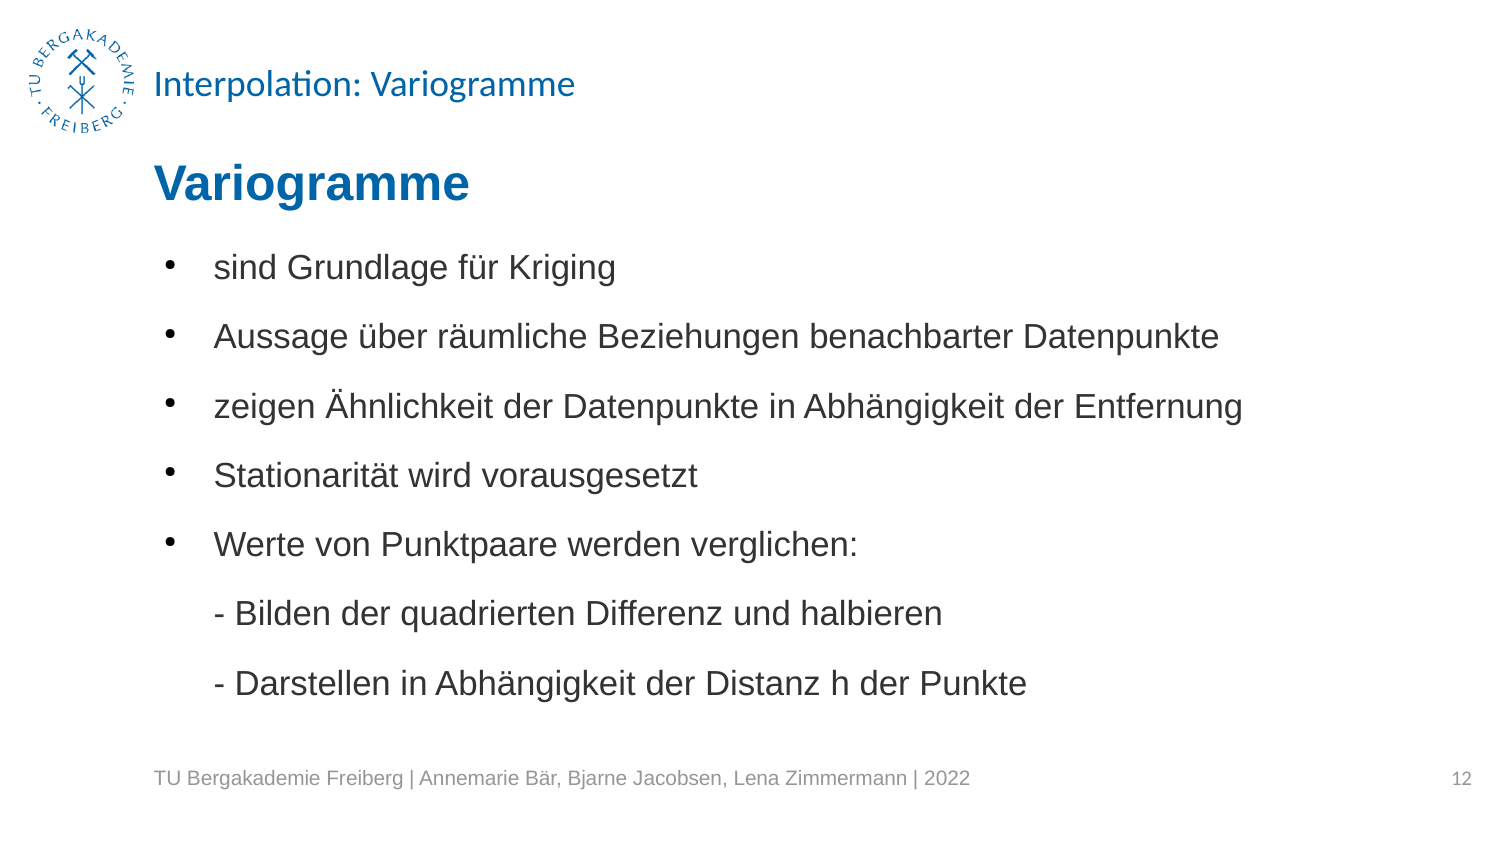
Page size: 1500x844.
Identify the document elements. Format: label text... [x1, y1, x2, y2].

slide_number <Foliennummer> [1352, 764, 1473, 825]
list sind Grundlage für Kriging Aussage über räumliche Beziehungen benachbarter Datenpunkte zeigen Ähnlichkeit der Datenpunkte in Abhängigkeit der Entfernung Stationarität wird vorausgesetzt Werte von Punktpaare werden verglichen: - Bilden der quadrierten Differenz und halbieren - Darstellen in Abhängigkeit der Distanz h der Punkte [147, 244, 1347, 706]
title Interpolation: Variogramme [153, 29, 1353, 133]
list Variogramme [153, 150, 1353, 221]
picture [29, 29, 134, 133]
footer TU Bergakademie Freiberg | Annemarie Bär, Bjarne Jacobsen, Lena Zimmermann | 2022 [153, 764, 1353, 824]
